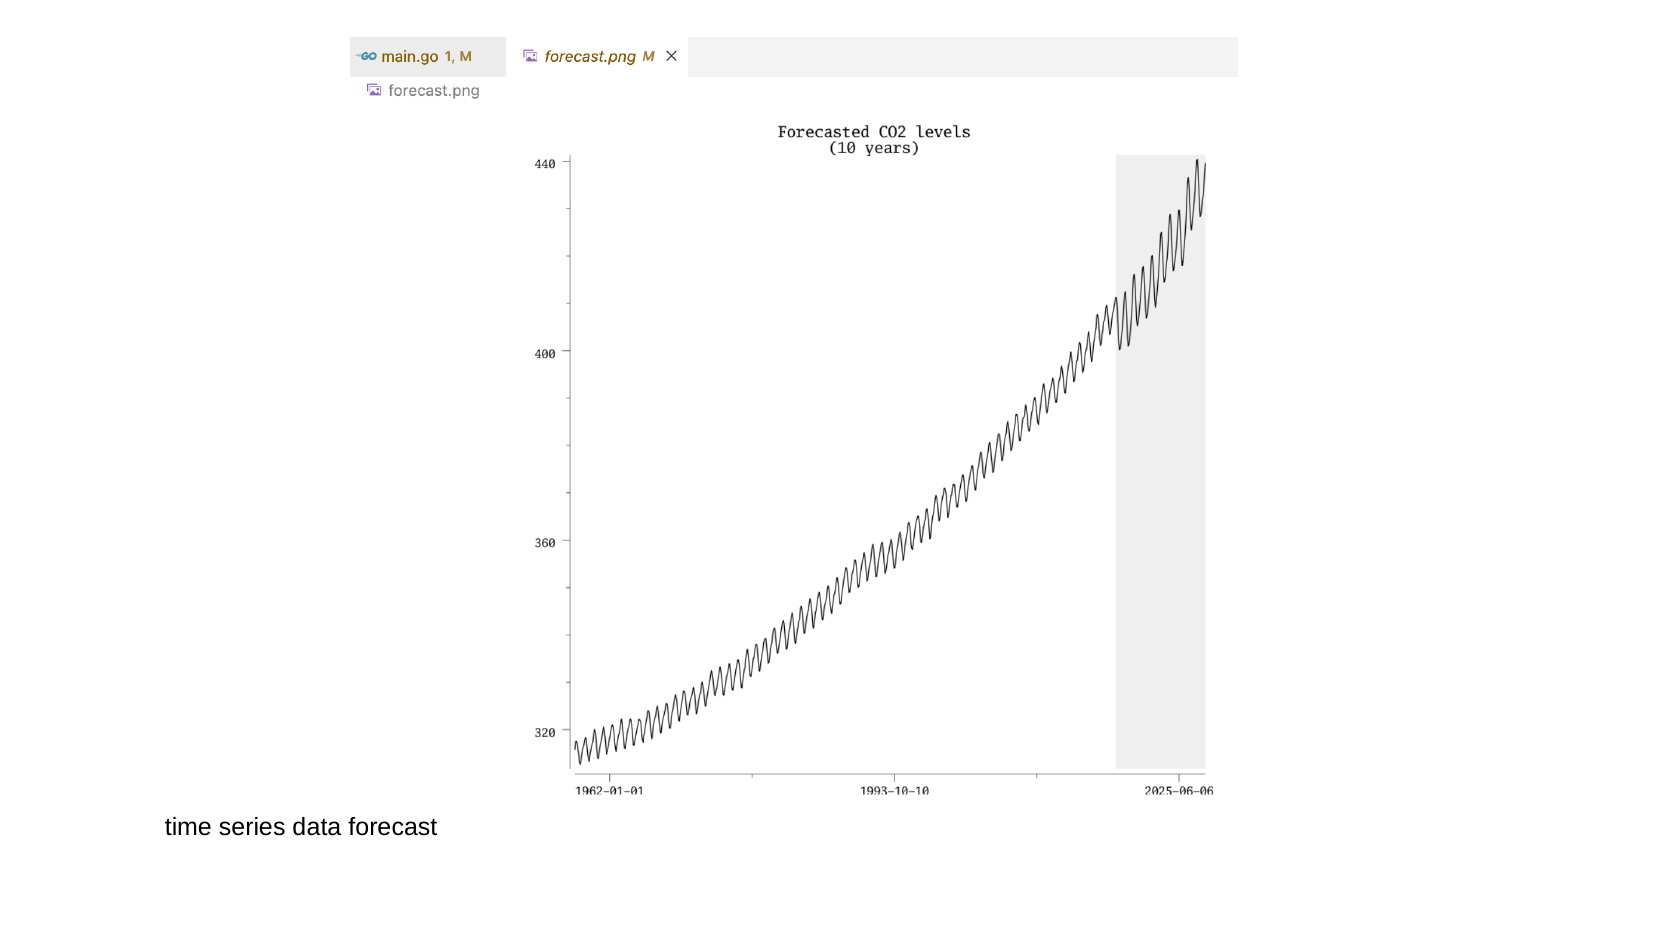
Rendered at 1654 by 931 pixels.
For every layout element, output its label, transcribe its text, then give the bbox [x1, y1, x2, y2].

picture [350, 37, 1238, 806]
text_box time series data forecast [150, 805, 453, 849]
